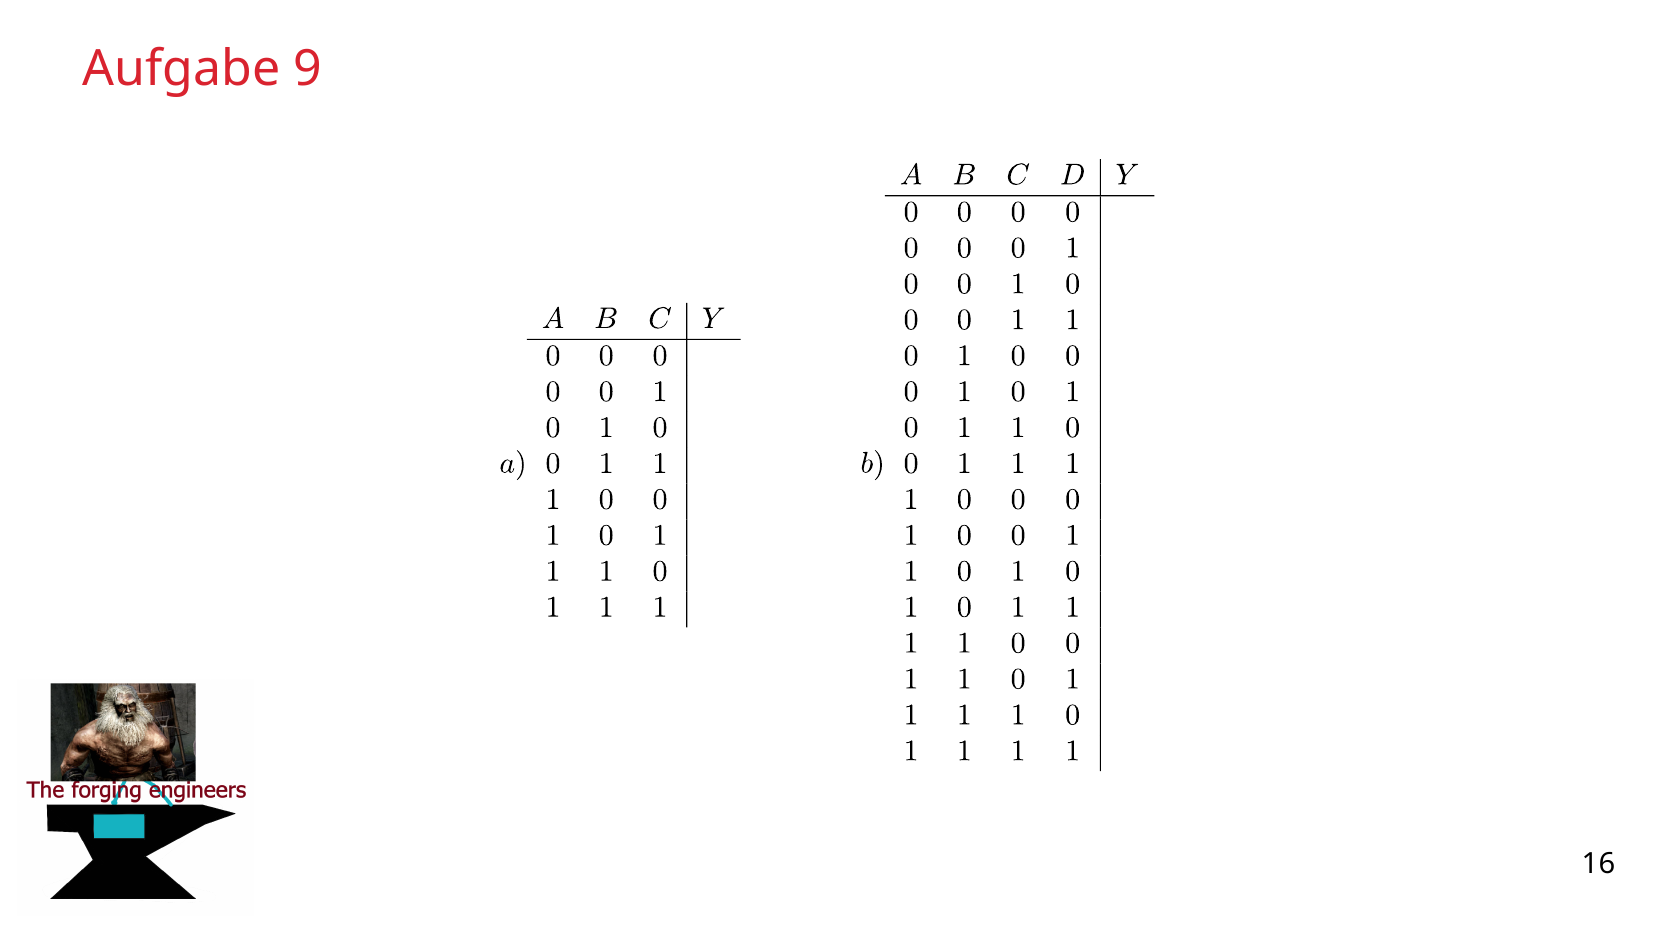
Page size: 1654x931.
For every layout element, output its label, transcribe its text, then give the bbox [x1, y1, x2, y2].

picture [498, 158, 1156, 773]
picture [17, 679, 254, 916]
title Aufgabe 9 [82, 37, 1571, 95]
